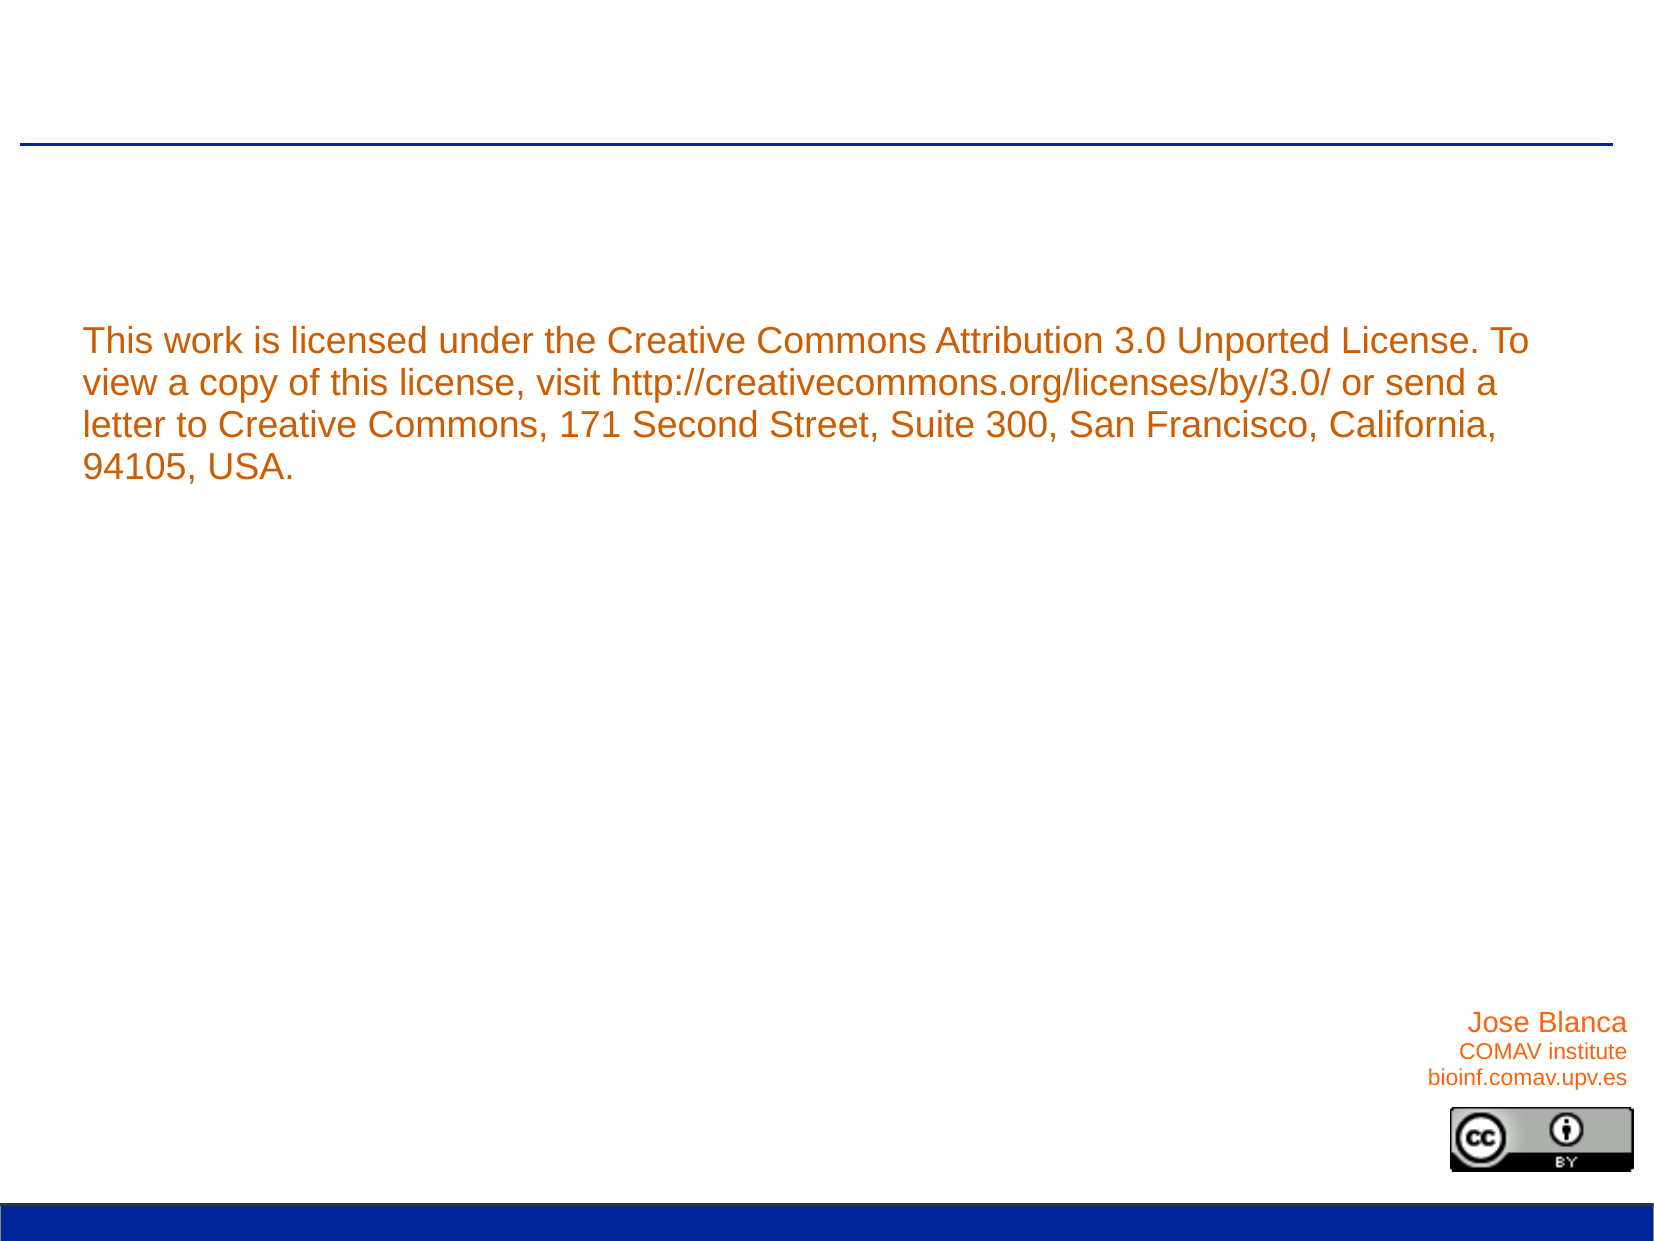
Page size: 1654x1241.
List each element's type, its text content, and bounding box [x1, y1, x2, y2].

list This work is licensed under the Creative Commons Attribution 3.0 Unported License. To view a copy of this license, visit http://creativecommons.org/licenses/by/3.0/ or send a letter to Creative Commons, 171 Second Street, Suite 300, San Francisco, California, 94105, USA. [82, 319, 1571, 1139]
picture [1450, 1107, 1634, 1172]
text_box Jose Blanca COMAV institute bioinf.comav.upv.es [1413, 998, 1643, 1098]
